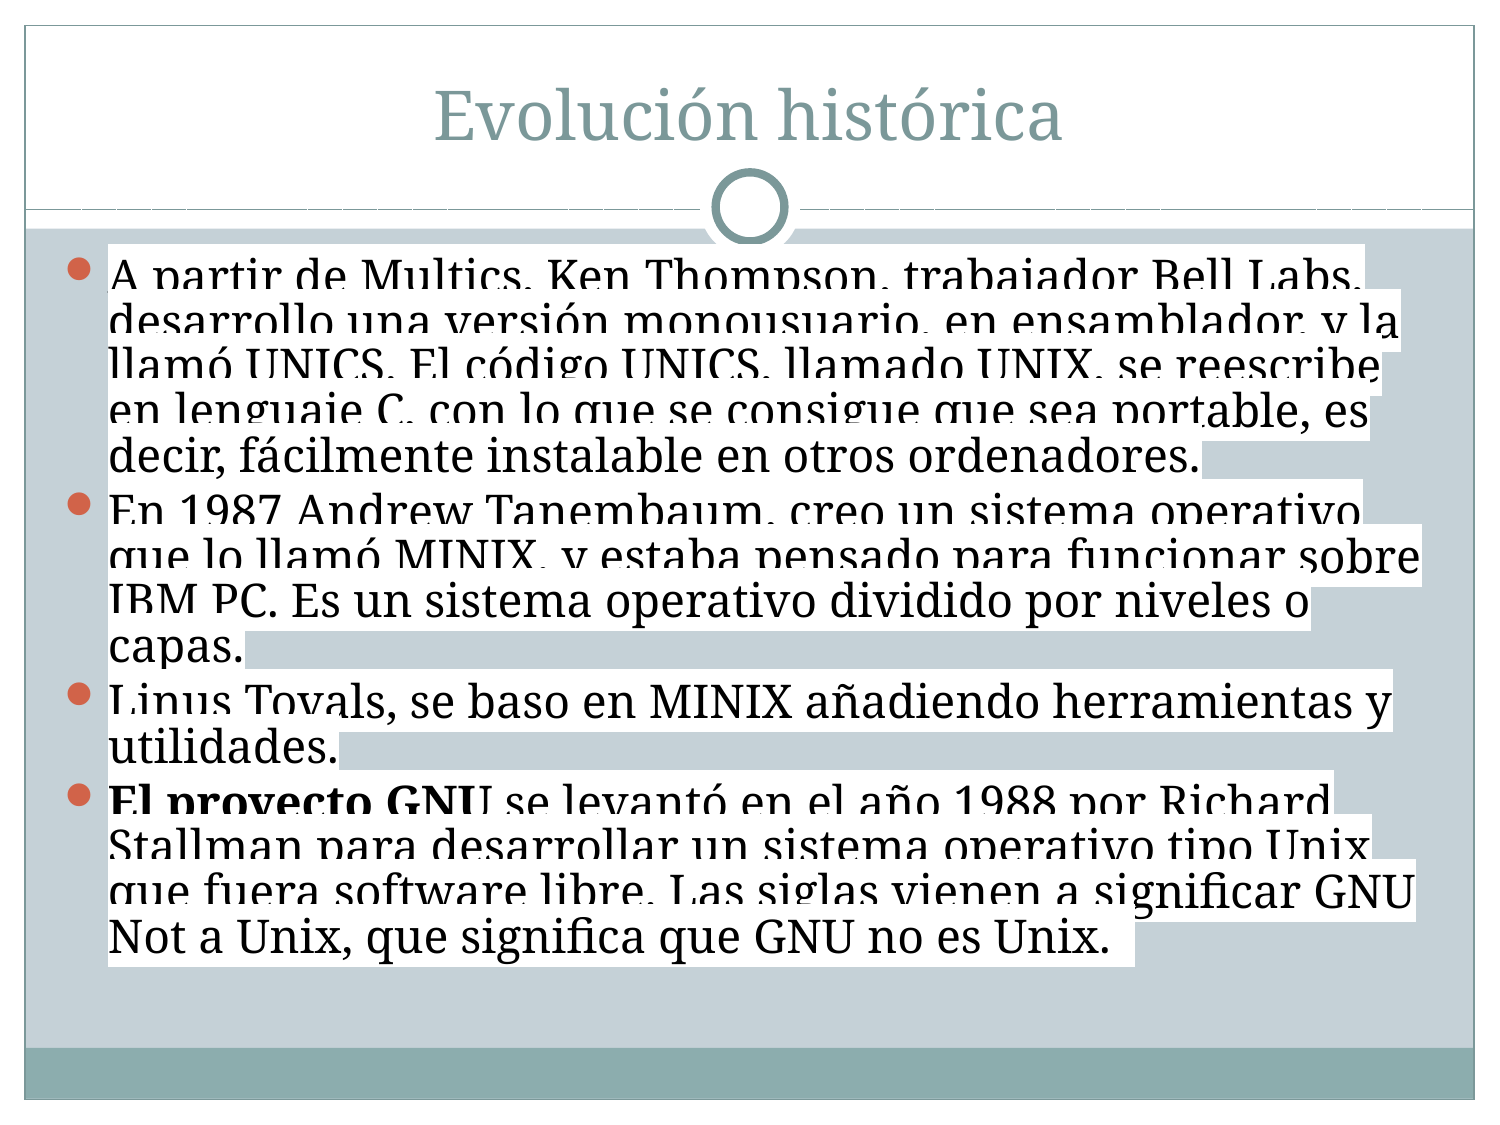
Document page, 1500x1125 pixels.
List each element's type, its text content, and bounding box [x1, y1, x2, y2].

list A partir de Multics, Ken Thompson, trabajador Bell Labs, desarrollo una versión monousuario, en ensamblador, y la llamó UNICS. El código UNICS, llamado UNIX, se reescribe en lenguaje C, con lo que se consigue que sea portable, es decir, fácilmente instalable en otros ordenadores. En 1987 Andrew Tanembaum, creo un sistema operativo que lo llamó MINIX, y estaba pensado para funcionar sobre IBM PC. Es un sistema operativo dividido por niveles o capas. Linus Tovals, se baso en MINIX añadiendo herramientas y utilidades. El proyecto GNU se levantó en el año 1988 por Richard Stallman para desarrollar un sistema operativo tipo Unix que fuera software libre. Las siglas vienen a significar GNU Not a Unix, que significa que GNU no es Unix. [49, 250, 1445, 1001]
title Evolución histórica [49, 37, 1450, 162]
